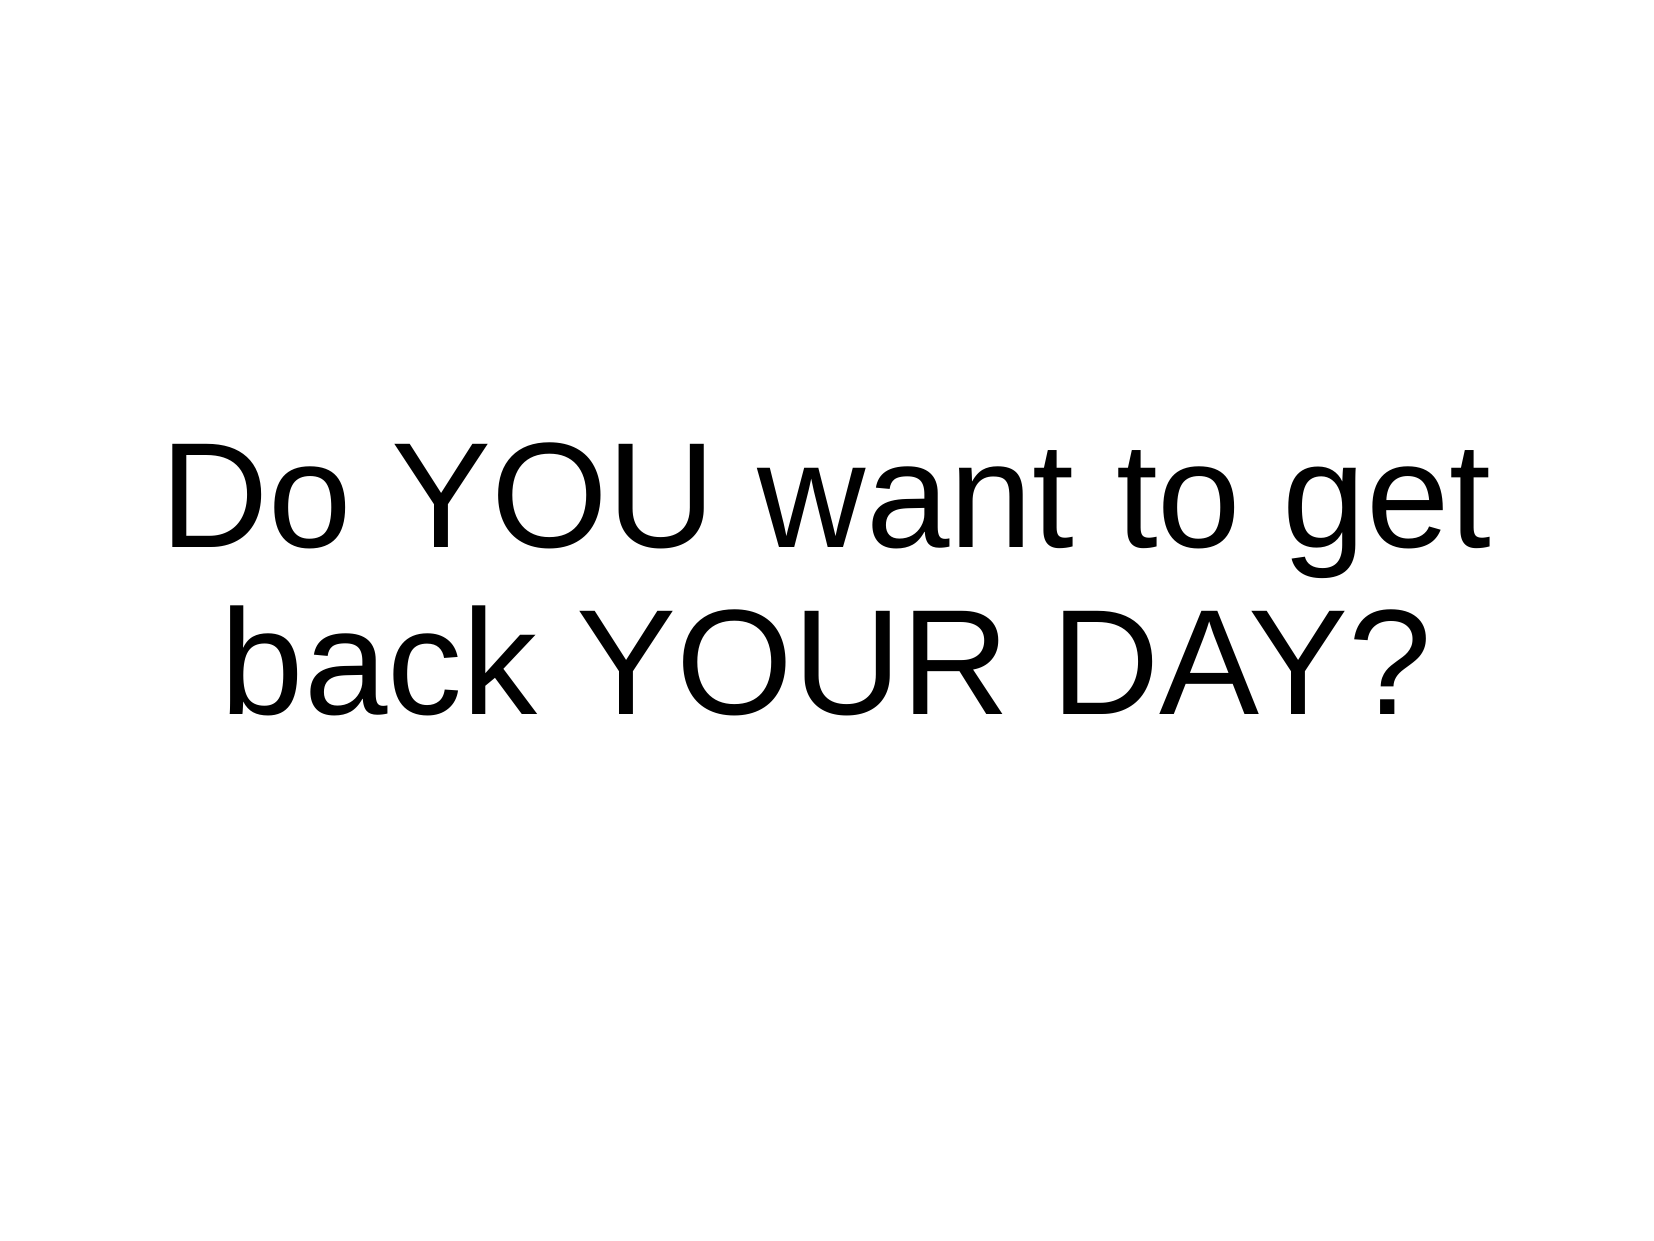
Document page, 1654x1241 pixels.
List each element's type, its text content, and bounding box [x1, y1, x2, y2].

subtitle Do YOU want to get back YOUR DAY? [82, 56, 1571, 1102]
